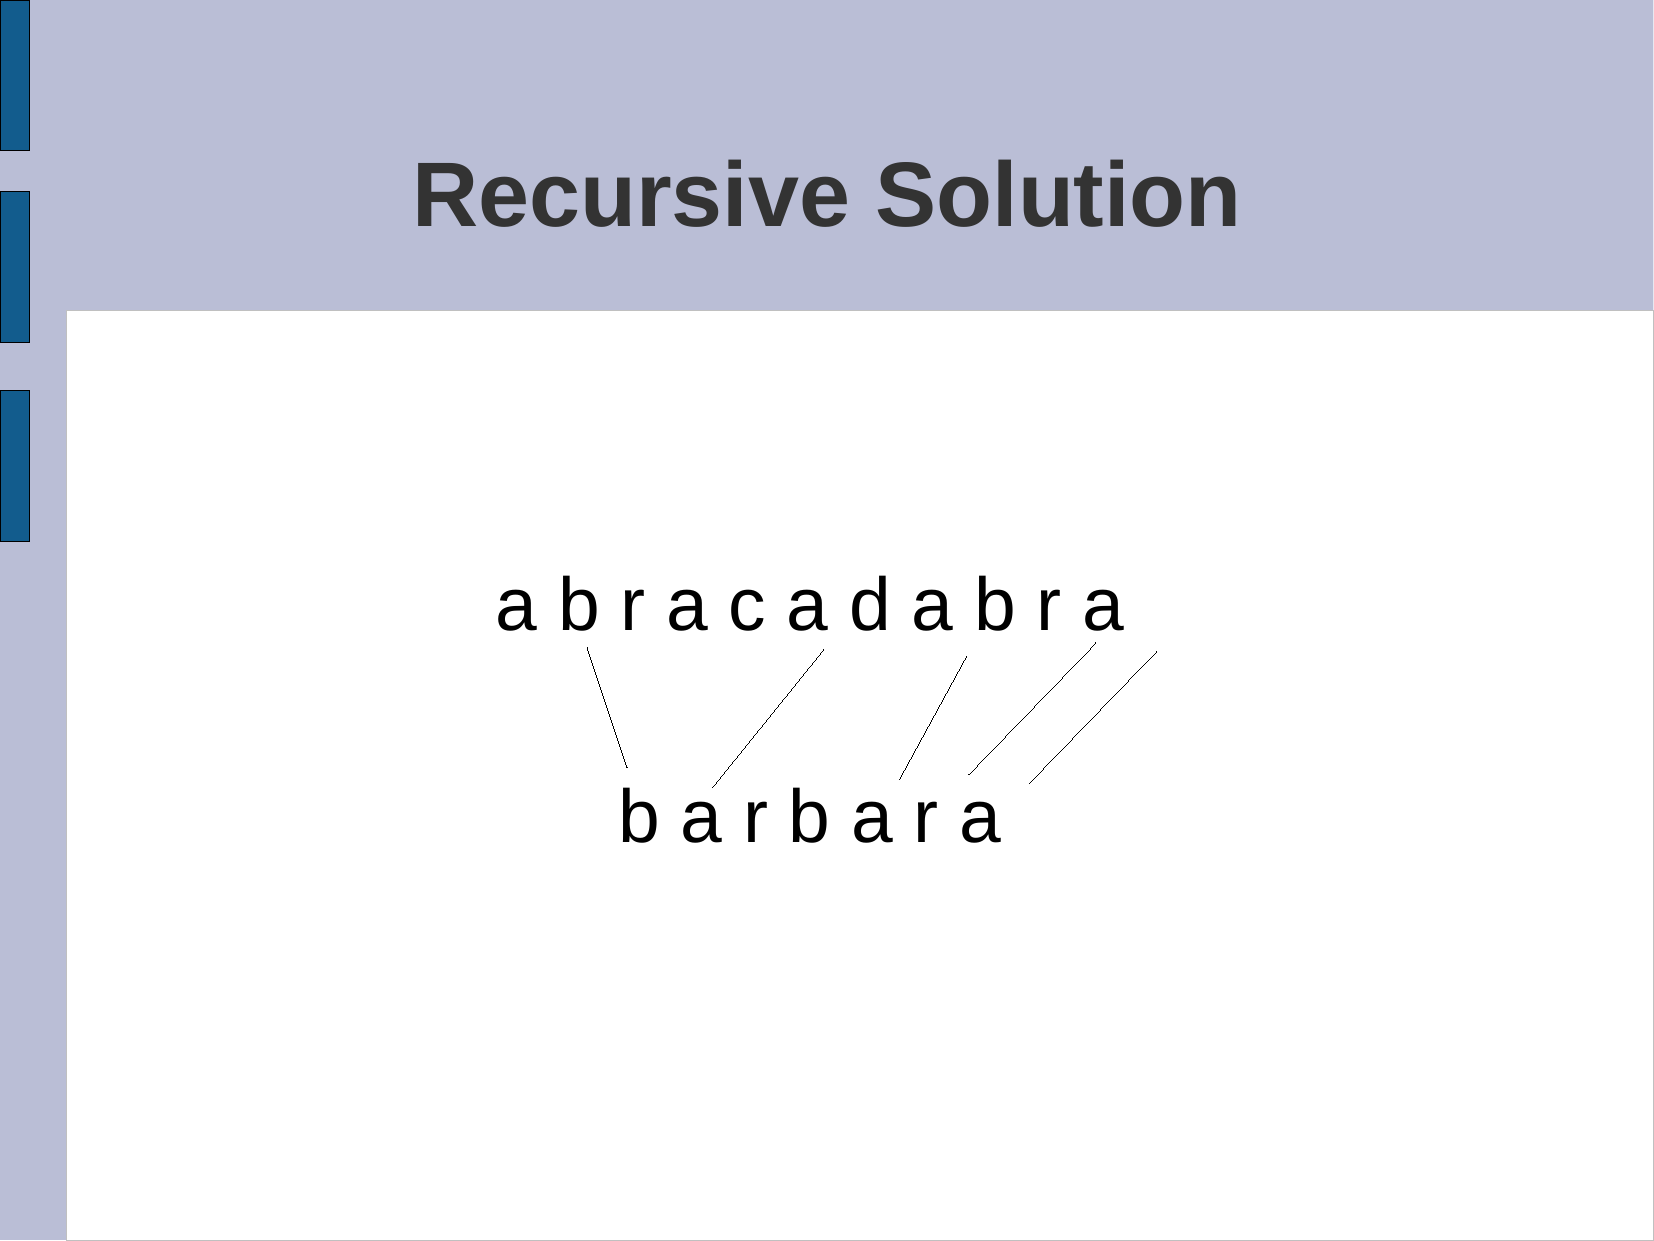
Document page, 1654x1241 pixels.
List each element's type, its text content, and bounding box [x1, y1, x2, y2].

title Recursive Solution [121, 91, 1534, 299]
text_box a b r a c a d a b r a [495, 562, 1125, 647]
text_box b a r b a r a [618, 774, 1002, 859]
